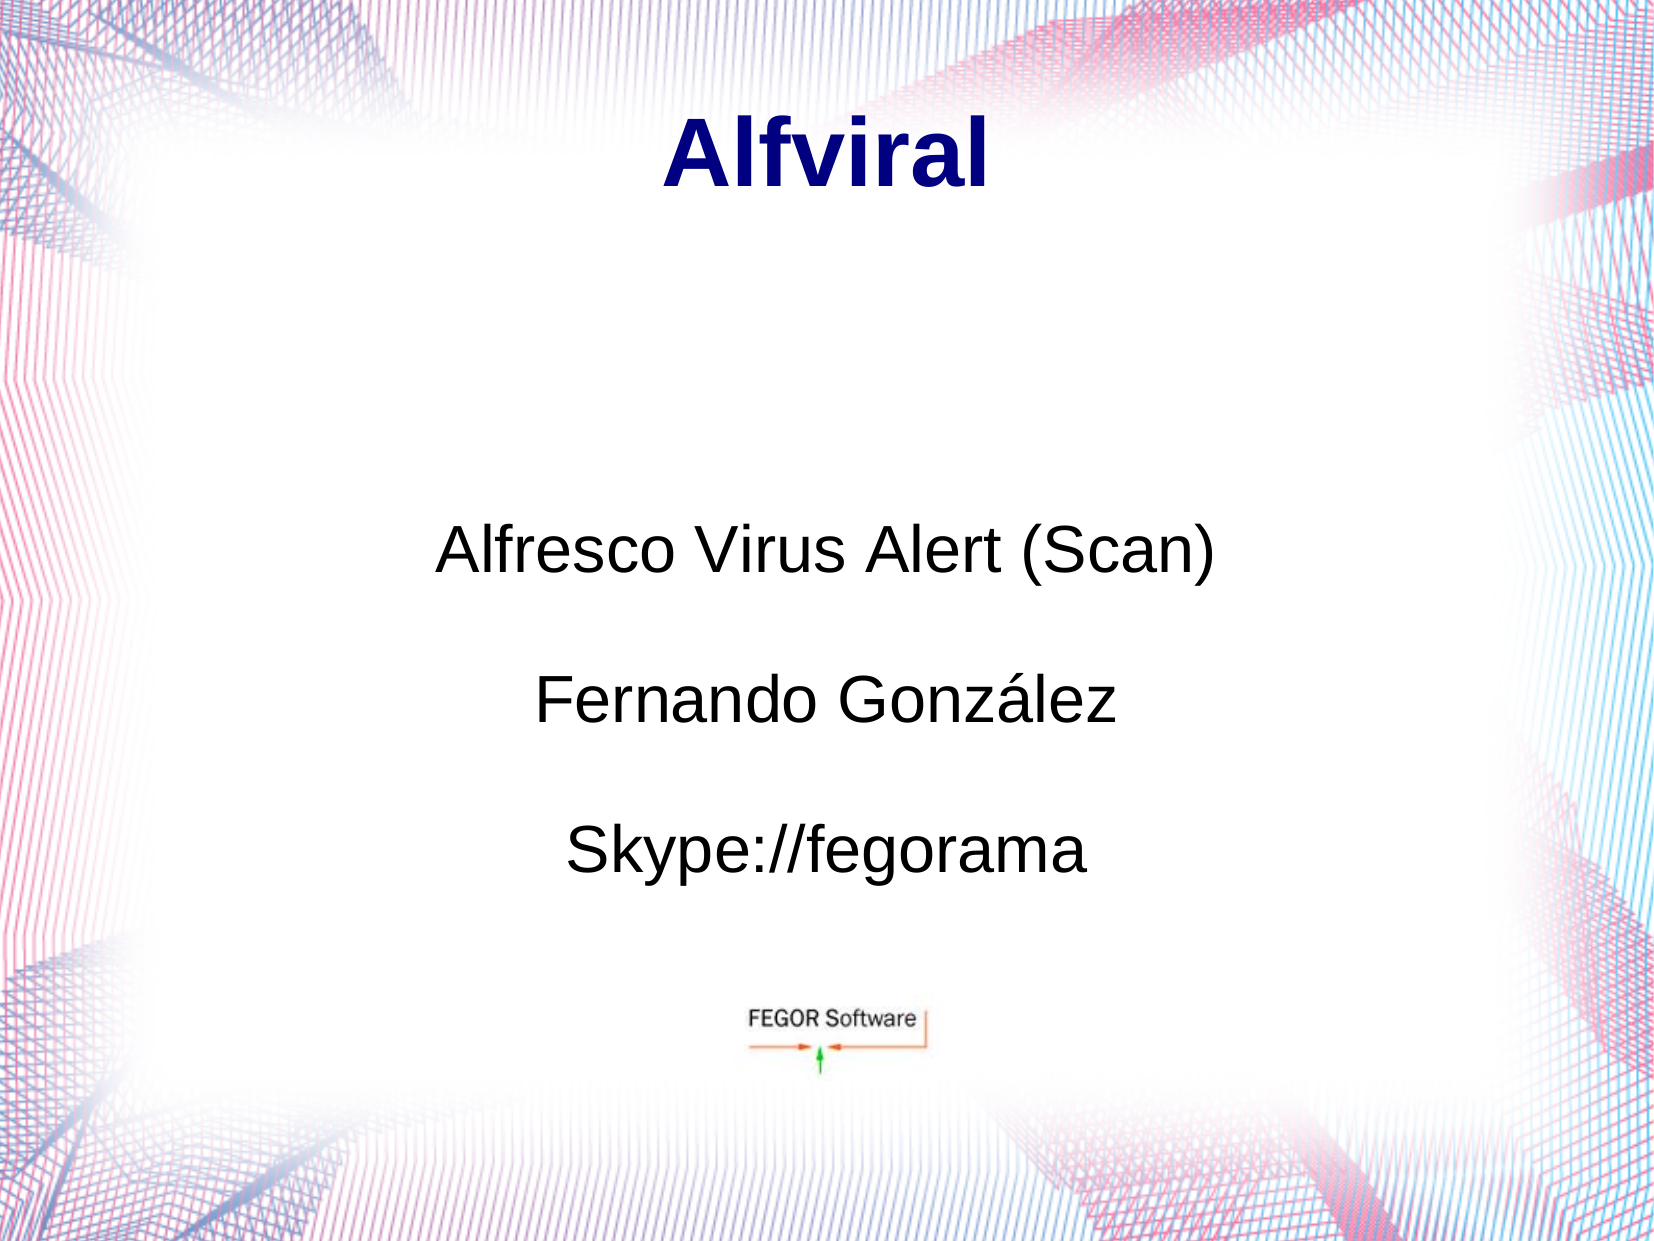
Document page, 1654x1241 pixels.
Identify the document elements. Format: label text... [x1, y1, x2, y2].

title Alfviral [82, 49, 1571, 257]
picture [0, 0, 1654, 1241]
subtitle Alfresco Virus Alert (Scan) Fernando González Skype://fegorama [82, 290, 1571, 1109]
